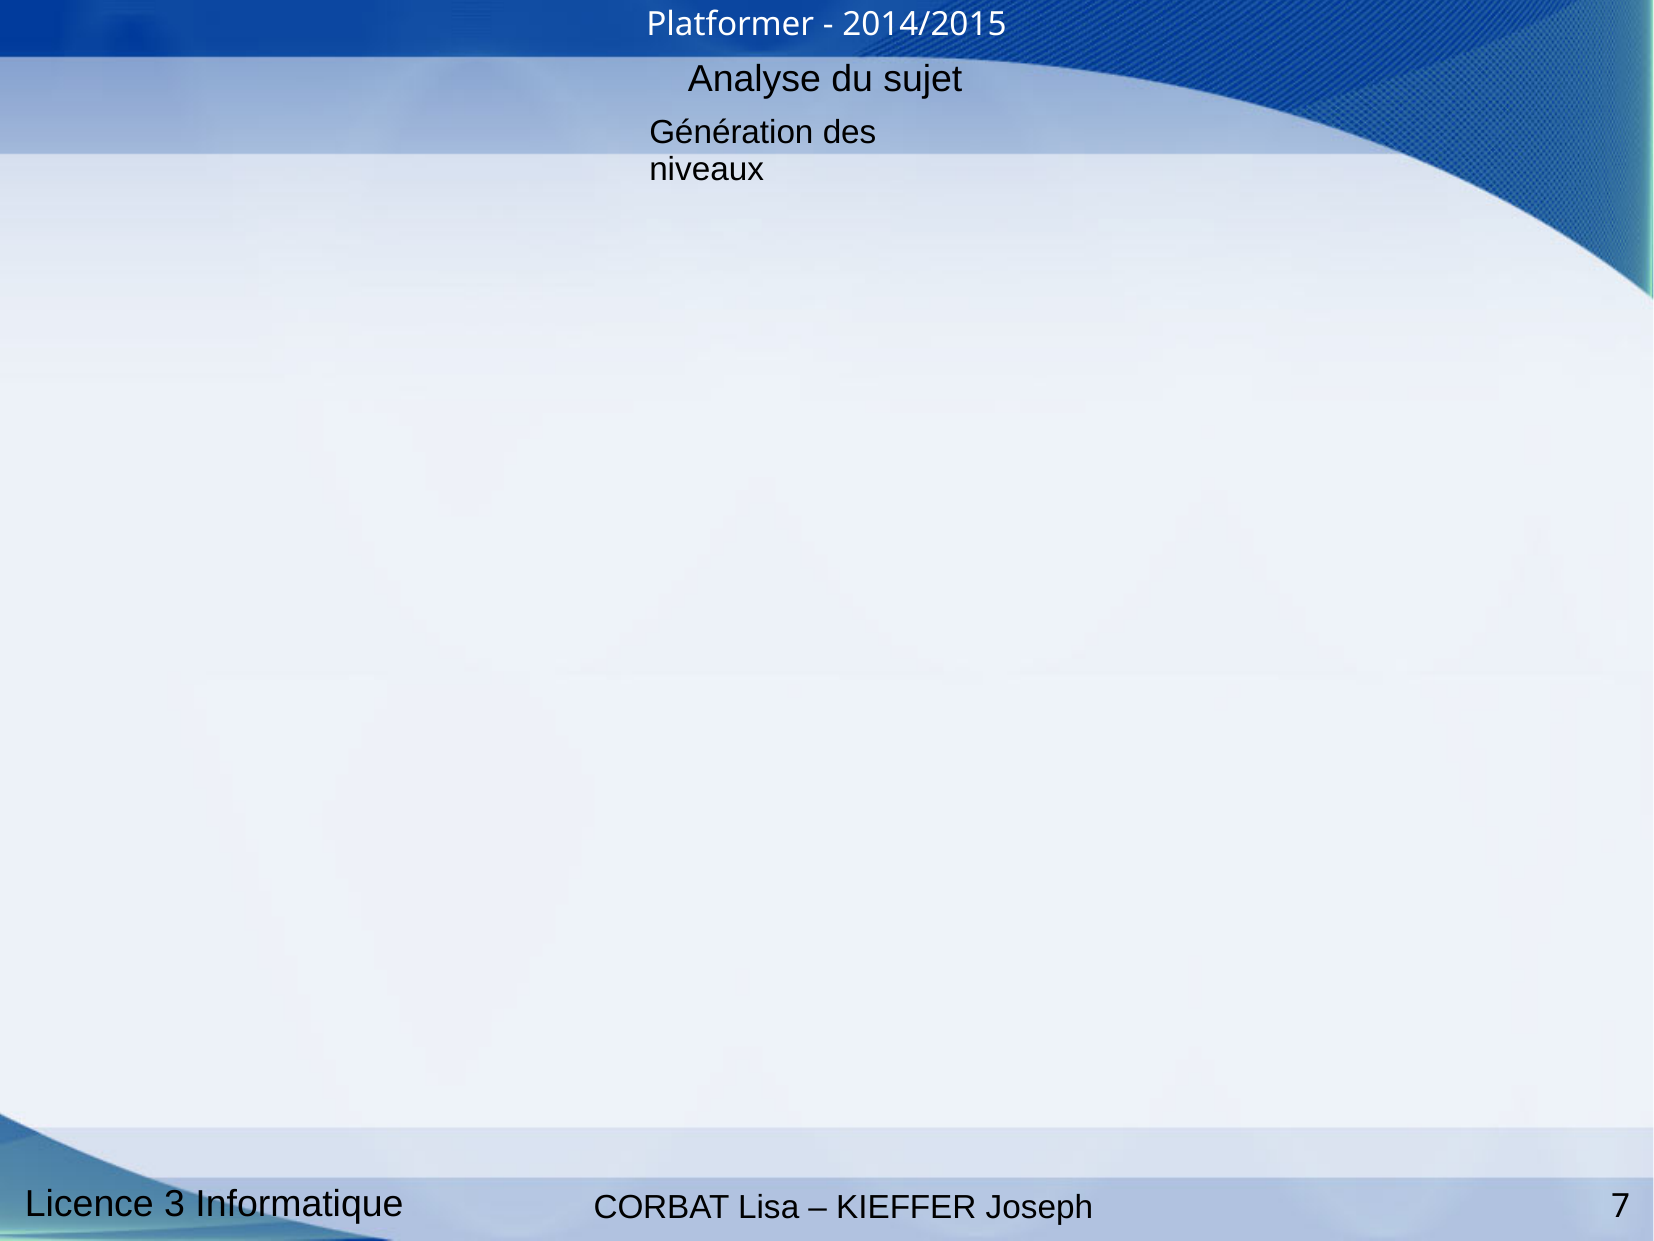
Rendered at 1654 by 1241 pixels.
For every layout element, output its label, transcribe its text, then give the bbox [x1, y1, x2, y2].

picture [0, 0, 1654, 1241]
text_box Génération des niveaux [634, 106, 1016, 159]
text_box Analyse du sujet [673, 49, 977, 142]
